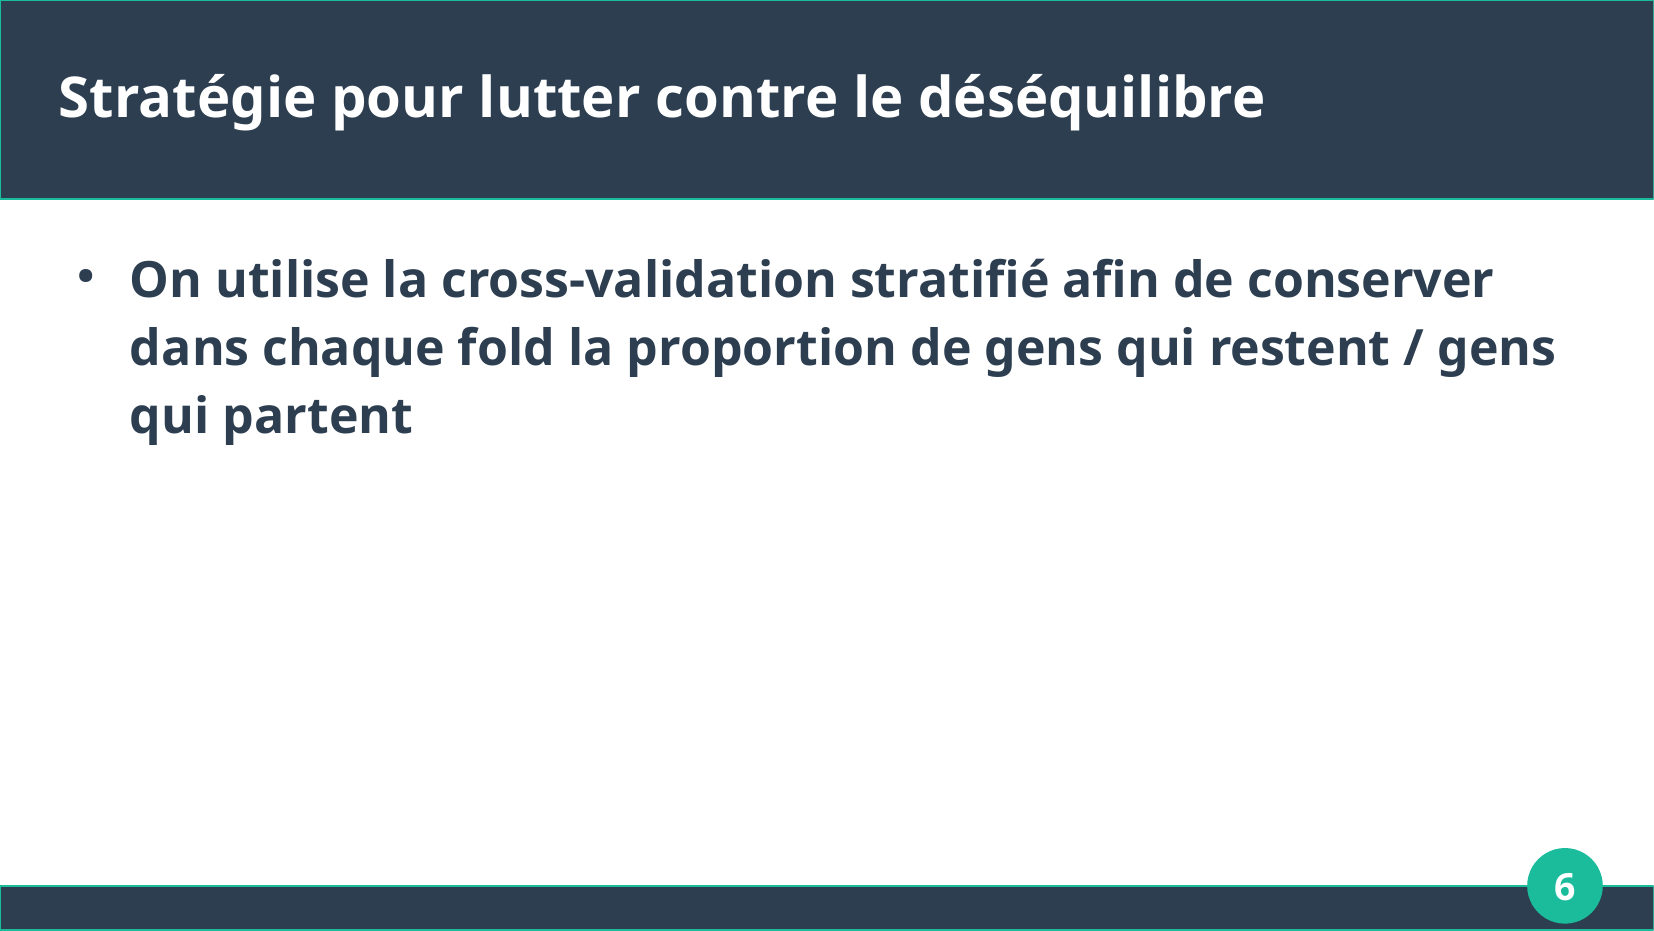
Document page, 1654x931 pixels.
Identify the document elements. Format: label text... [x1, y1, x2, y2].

title Stratégie pour lutter contre le déséquilibre [59, 37, 1595, 155]
list On utilise la cross-validation stratifié afin de conserver dans chaque fold la proportion de gens qui restent / gens qui partent [59, 243, 1595, 864]
